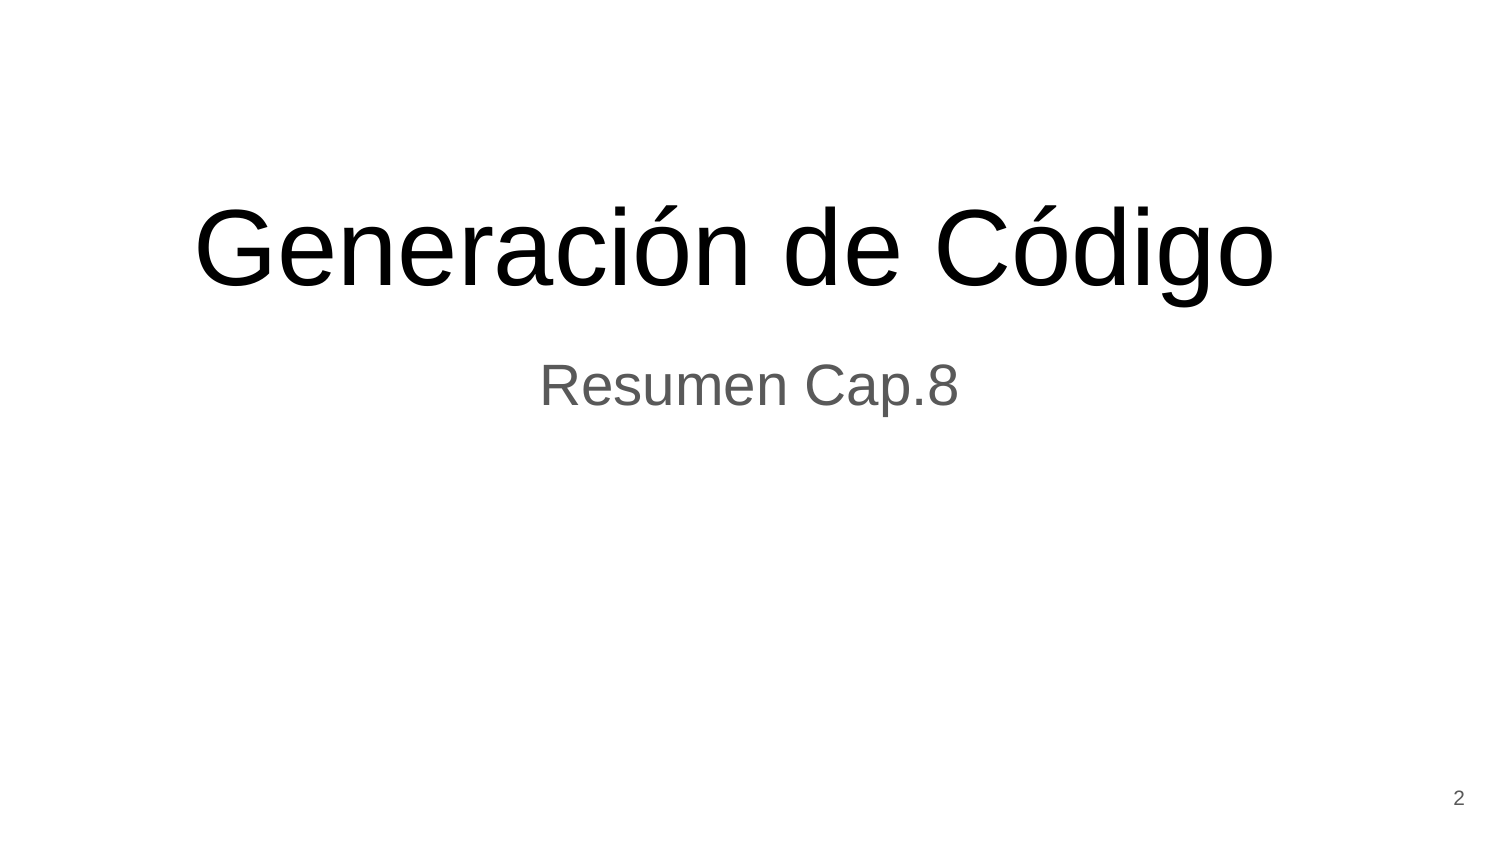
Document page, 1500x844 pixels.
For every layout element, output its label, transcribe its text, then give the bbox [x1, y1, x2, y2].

slide_number <number> [1389, 764, 1480, 830]
subtitle Resumen Cap.8 [51, 331, 1449, 462]
title Generación de Código [57, 126, 1443, 323]
